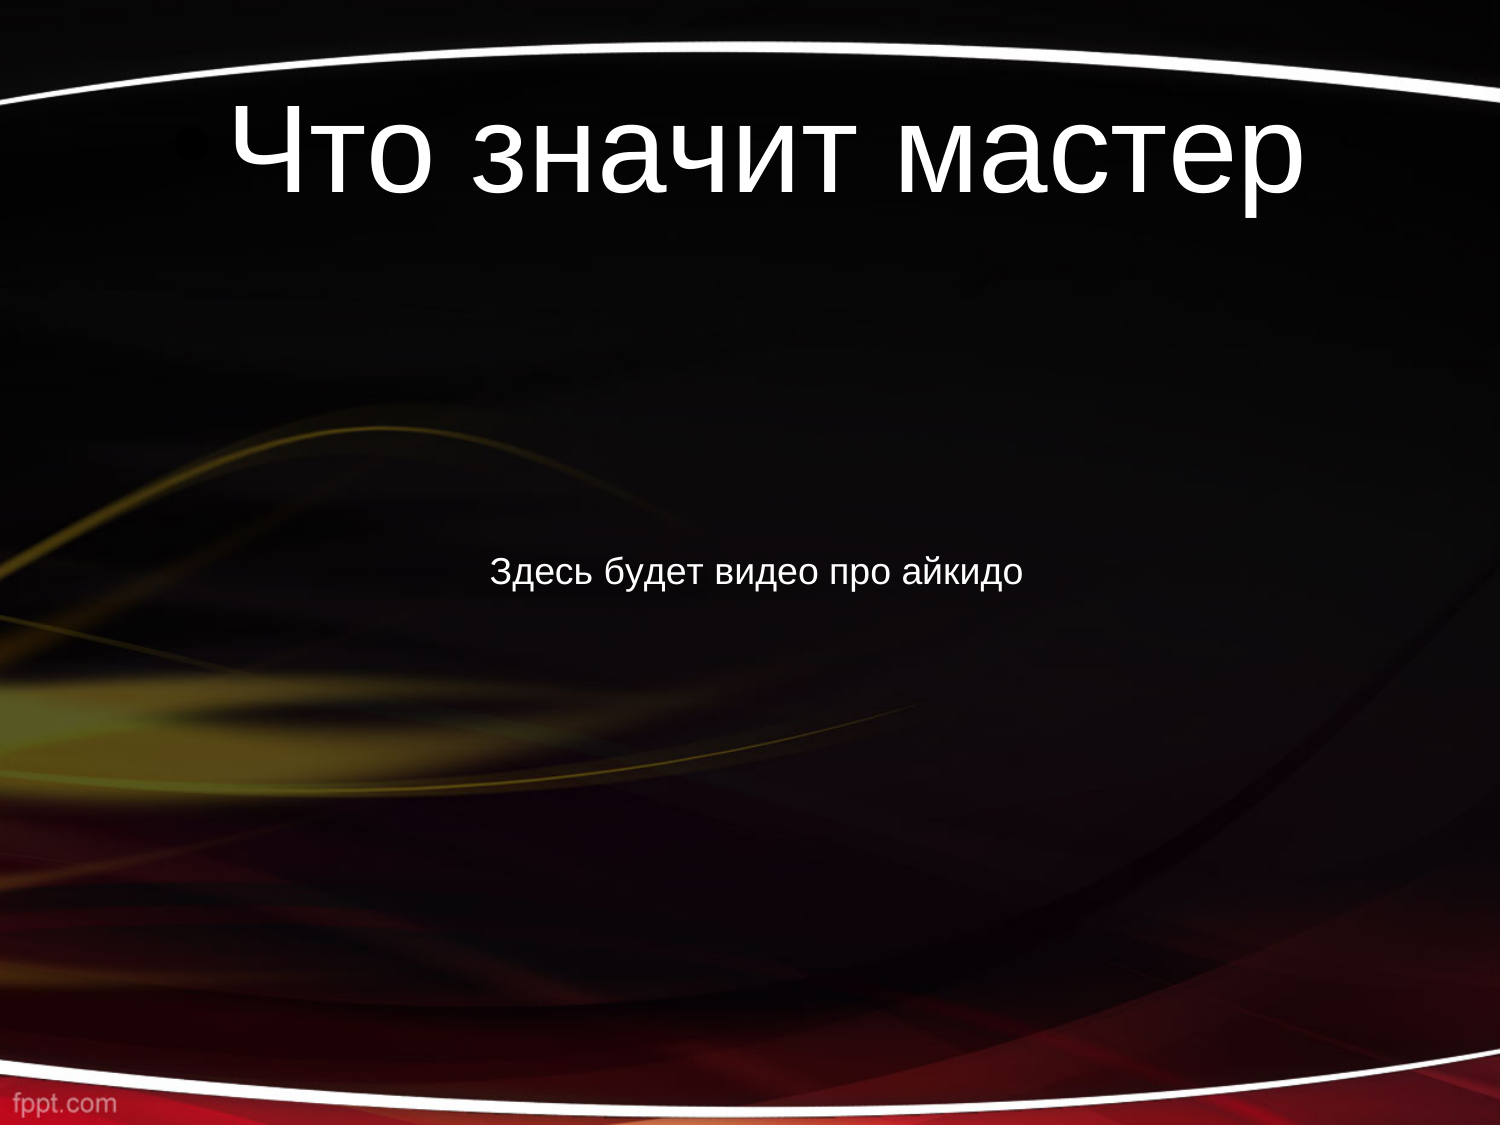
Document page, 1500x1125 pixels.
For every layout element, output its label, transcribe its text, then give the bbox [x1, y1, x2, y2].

picture [0, 0, 1500, 1125]
text_box Здесь будет видео про айкидо [474, 539, 1036, 600]
list Что значит мастер [157, 59, 1321, 225]
